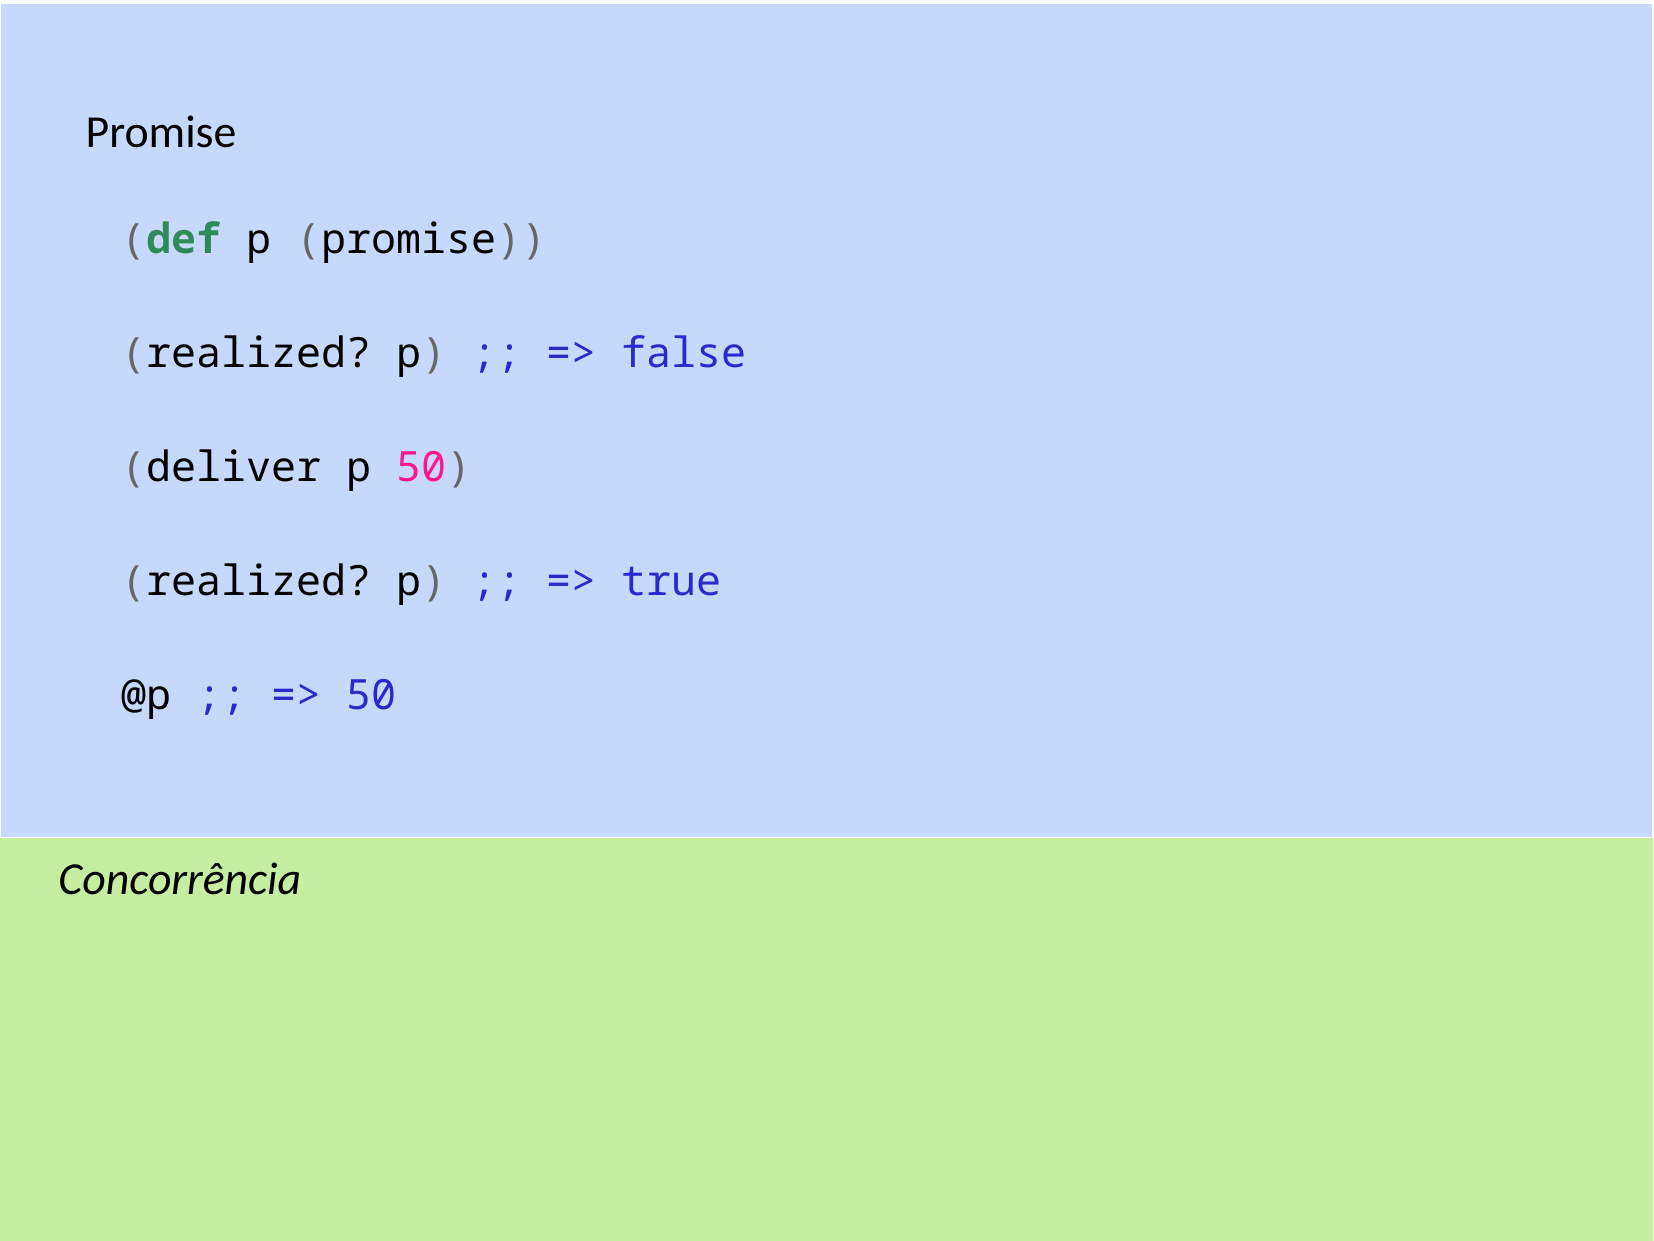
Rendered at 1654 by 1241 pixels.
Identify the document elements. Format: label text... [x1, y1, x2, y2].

text_box Concorrência [43, 852, 377, 914]
text_box (def p (promise)) (realized? p) ;; => false (deliver p 50) (realized? p) ;; => true @p ;; => 50 [106, 201, 827, 792]
text_box Promise [70, 106, 252, 168]
